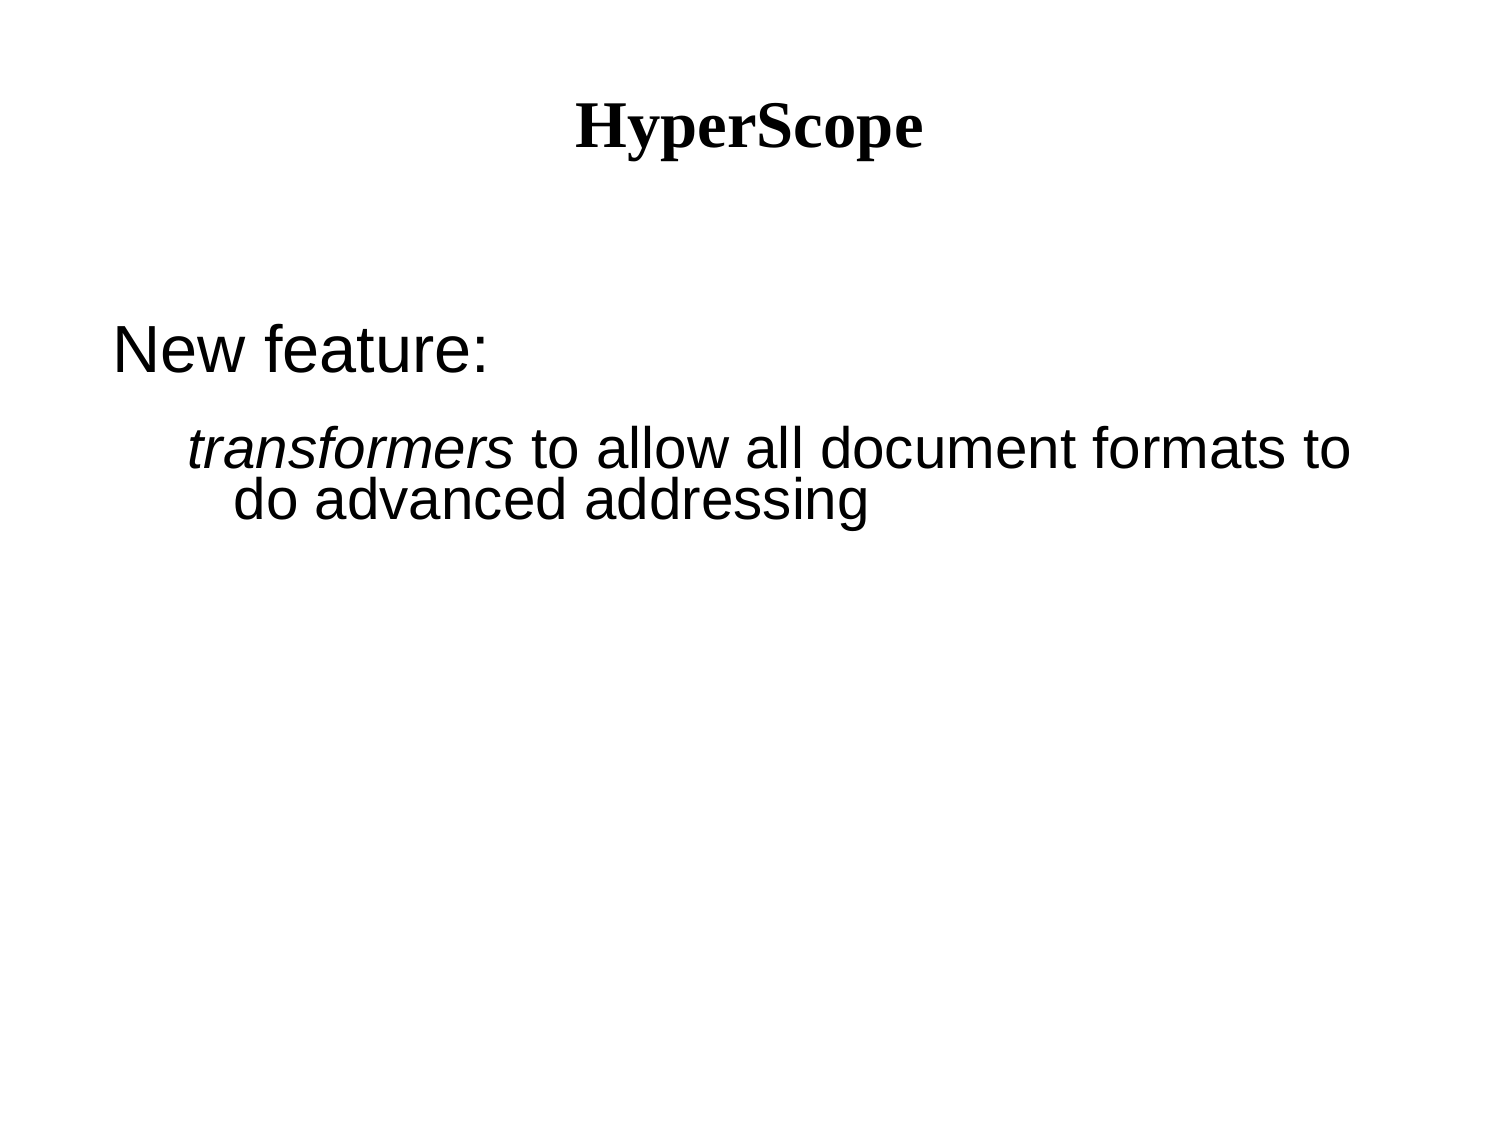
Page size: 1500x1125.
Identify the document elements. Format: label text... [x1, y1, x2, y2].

title HyperScope [112, 35, 1387, 223]
list New feature: transformers to allow all document formats to do advanced addressing [112, 324, 1387, 1055]
